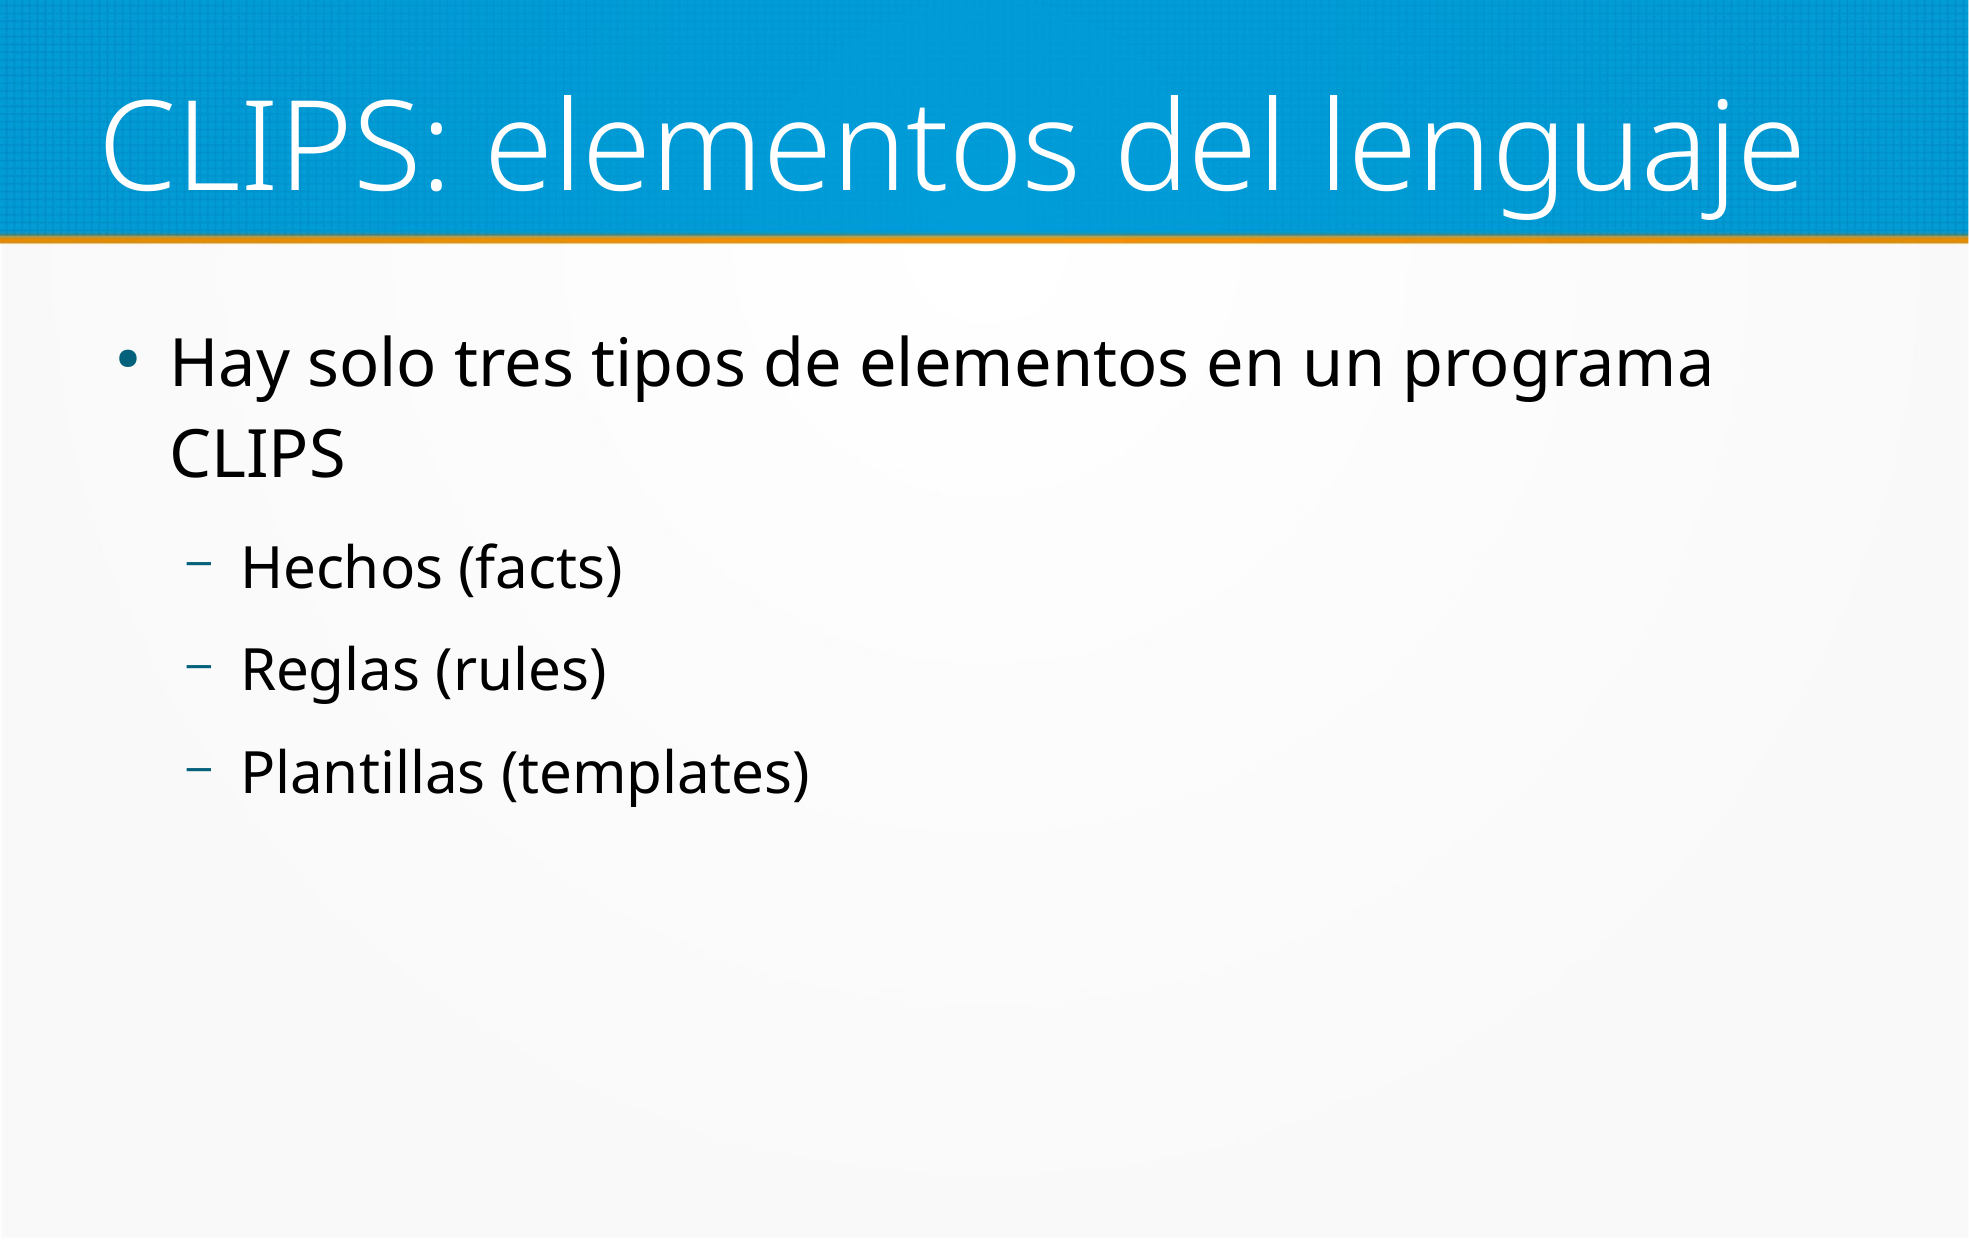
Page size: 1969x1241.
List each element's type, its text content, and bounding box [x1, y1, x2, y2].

title CLIPS: elementos del lenguaje [98, 19, 1870, 227]
list Hay solo tres tipos de elementos en un programa CLIPS Hechos (facts) Reglas (rules) Plantillas (templates) [98, 315, 1861, 1081]
picture [0, 233, 1969, 1241]
